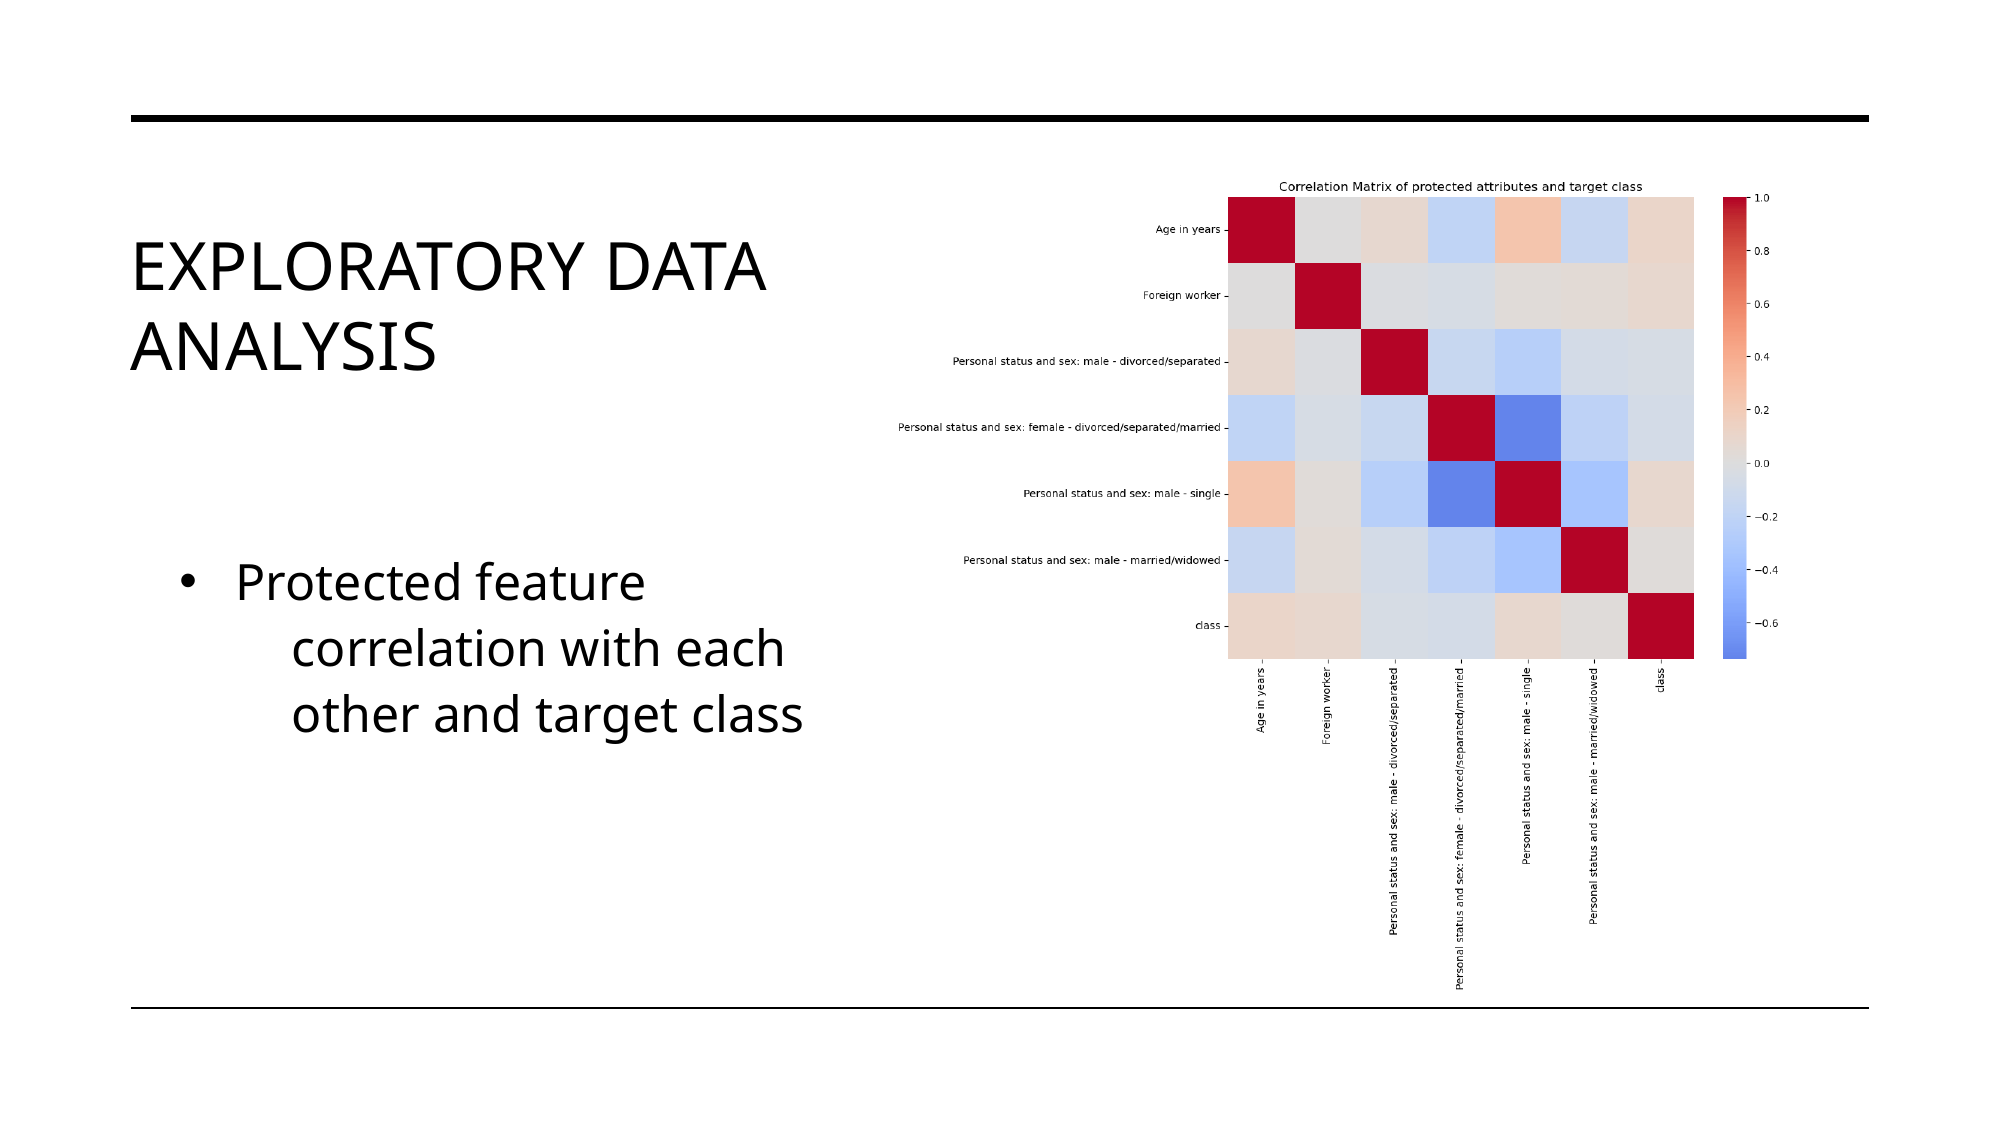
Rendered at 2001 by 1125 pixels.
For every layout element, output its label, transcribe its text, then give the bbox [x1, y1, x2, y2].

title Exploratory Data Analysis [115, 174, 789, 392]
list Protected feature correlation with each other and target class [164, 536, 838, 754]
picture [890, 174, 1786, 996]
